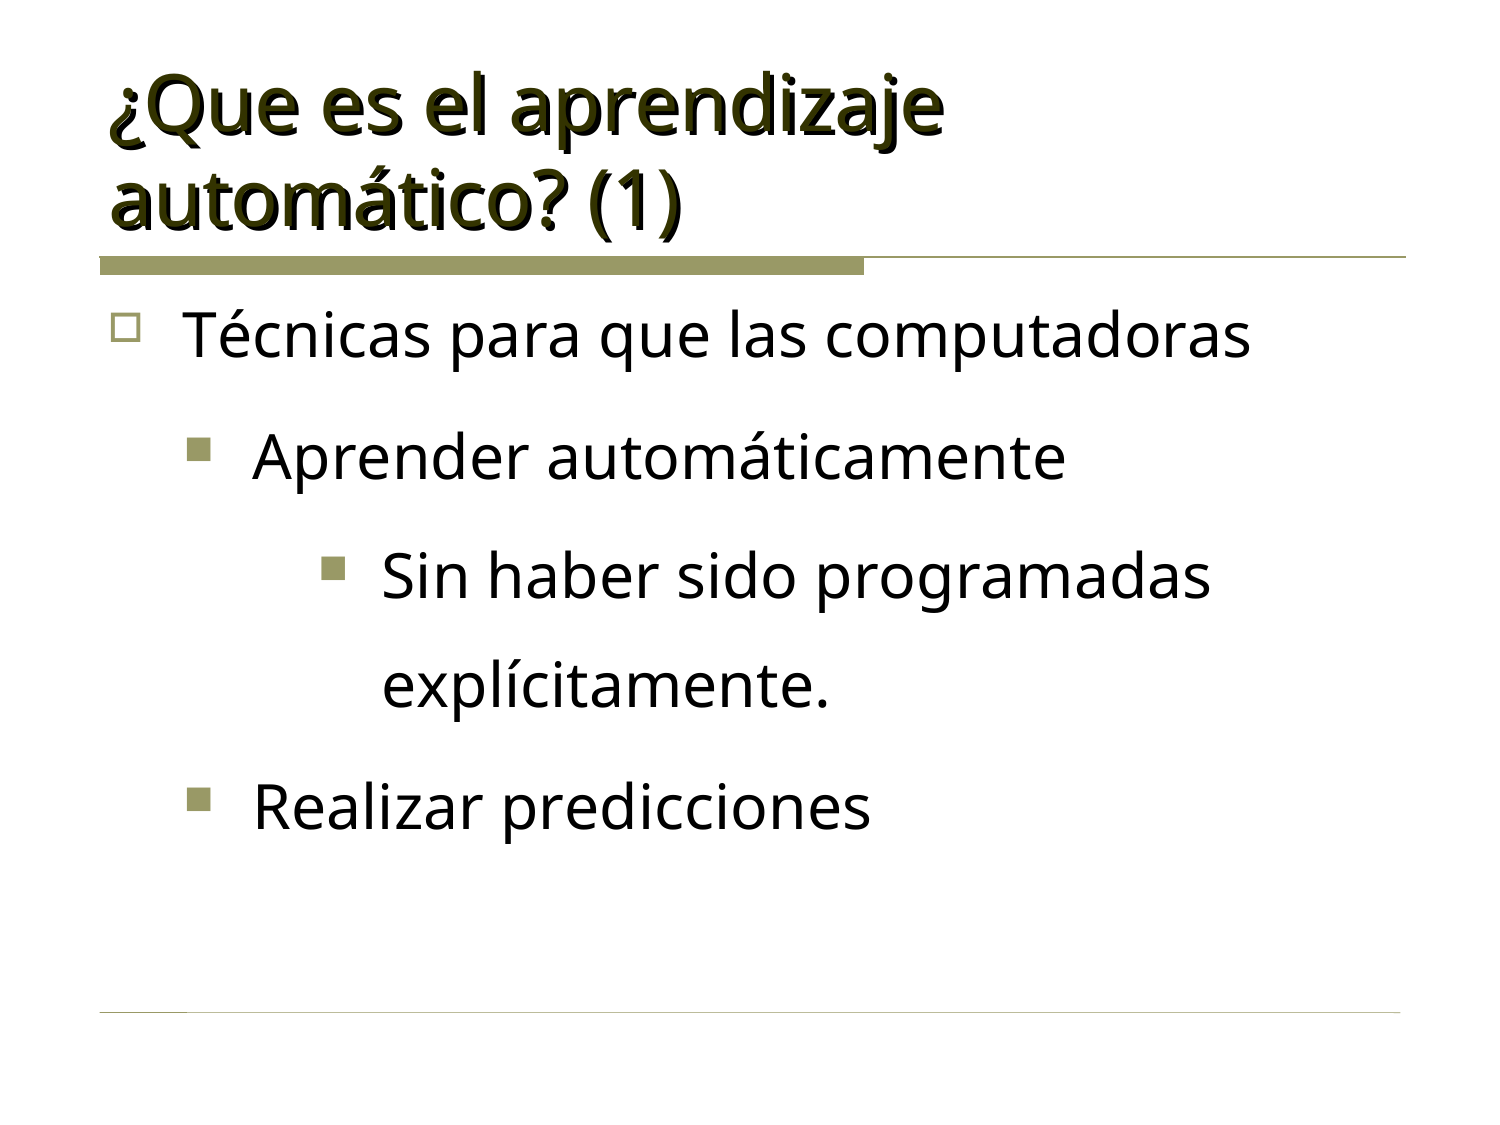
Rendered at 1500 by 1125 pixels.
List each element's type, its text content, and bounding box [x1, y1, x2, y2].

list Técnicas para que las computadoras Aprender automáticamente Sin haber sido programadas explícitamente. Realizar predicciones [92, 287, 1353, 1013]
title ¿Que es el aprendizaje automático? (1) [94, 50, 1407, 250]
